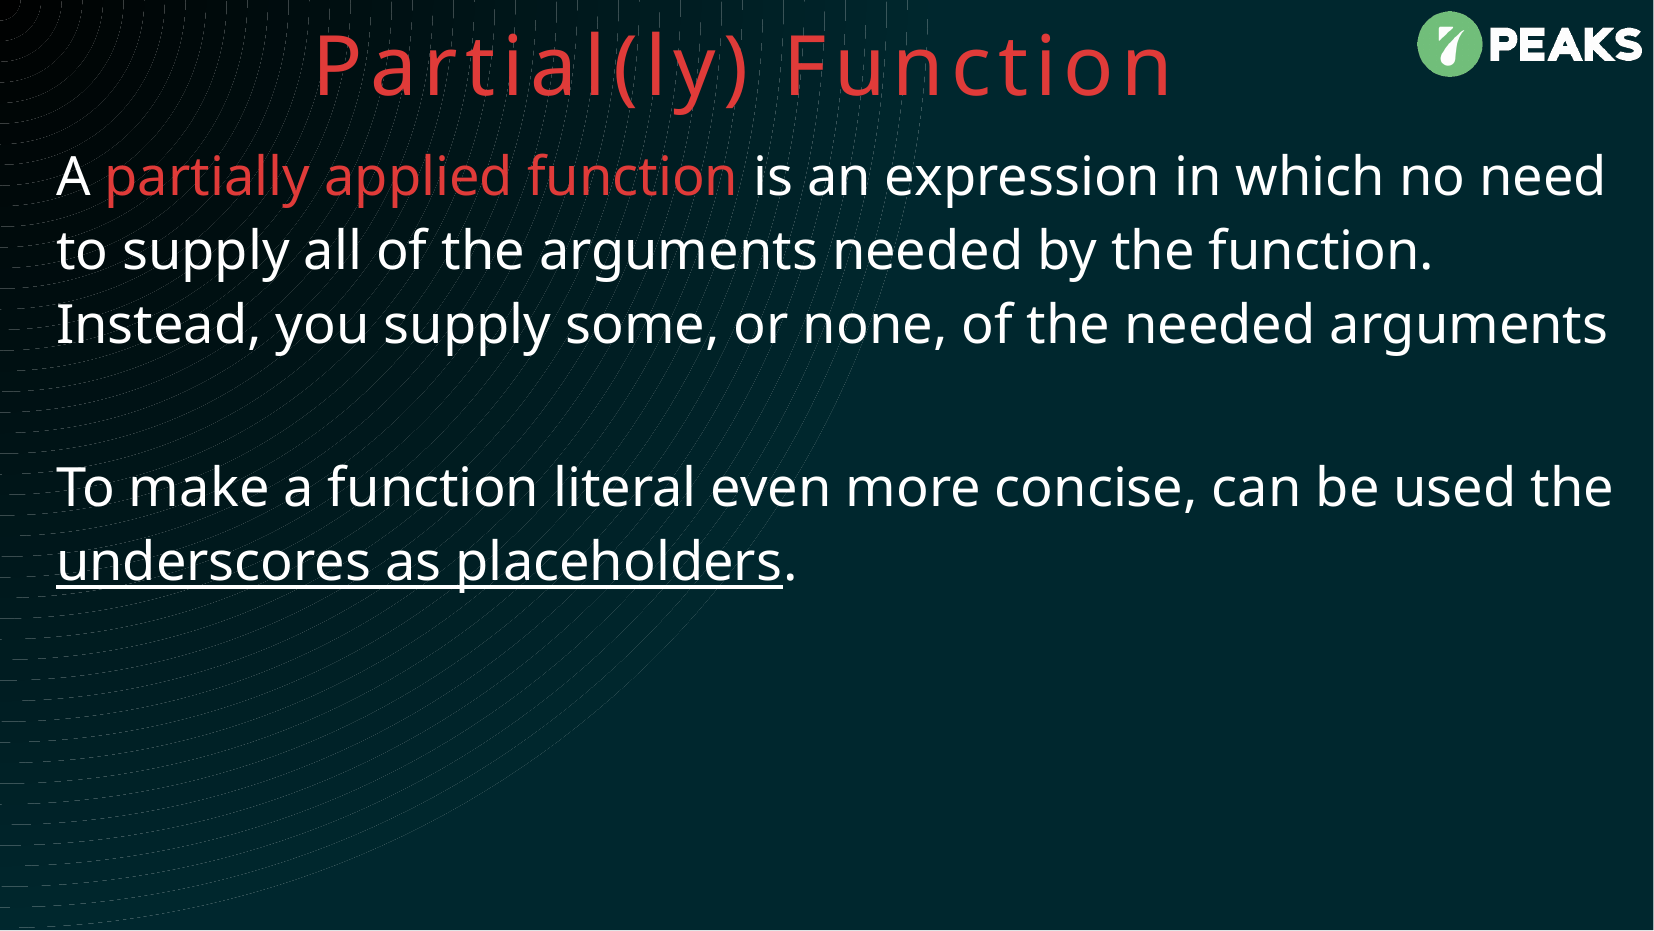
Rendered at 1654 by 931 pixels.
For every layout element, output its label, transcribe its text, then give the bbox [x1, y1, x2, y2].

text_box Partial(ly) Function [298, 0, 1356, 129]
picture [1417, 11, 1642, 77]
text_box A partially applied function is an expression in which no need to supply all of the arguments needed by the function. Instead, you supply some, or none, of the needed arguments To make a function literal even more concise, can be used the underscores as placeholders. [41, 129, 1636, 898]
